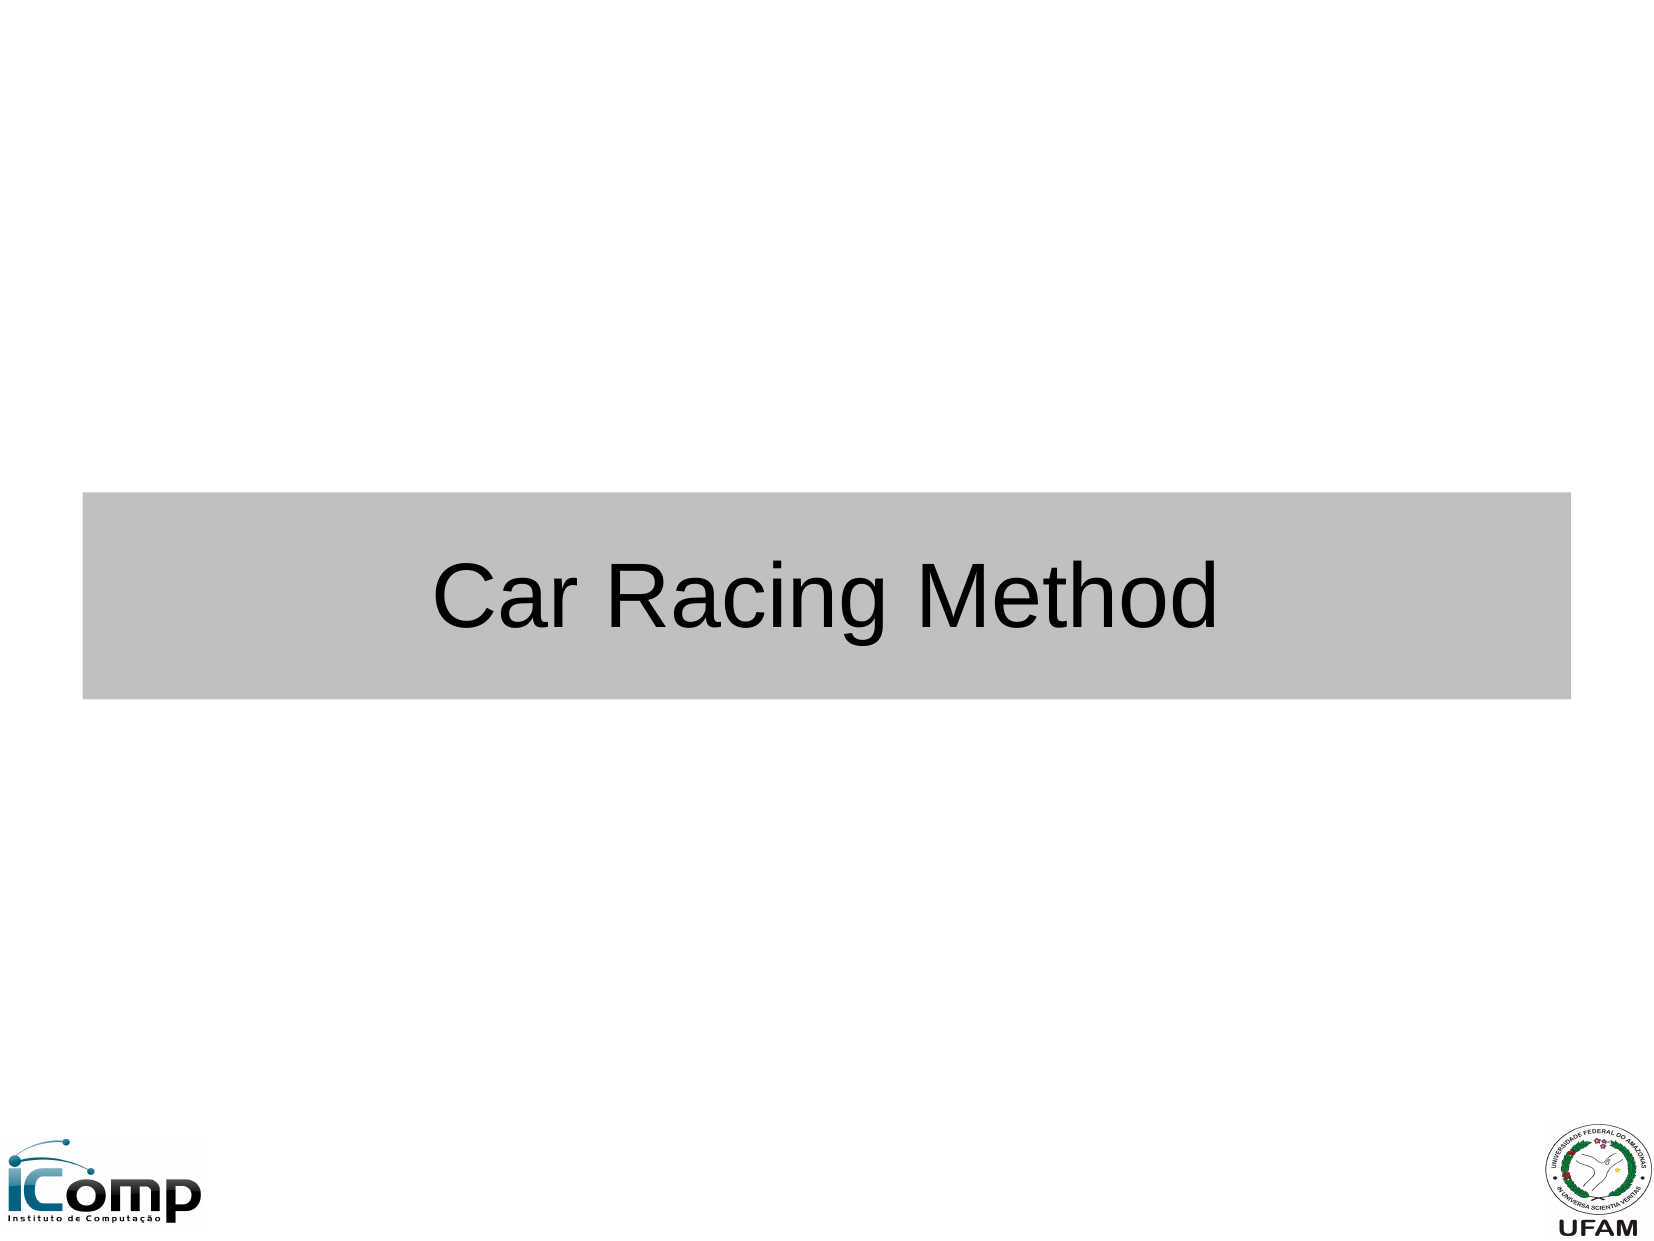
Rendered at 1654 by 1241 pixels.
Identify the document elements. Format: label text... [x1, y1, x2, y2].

title Car Racing Method [82, 492, 1571, 700]
picture [5, 1139, 205, 1226]
picture [1545, 1124, 1652, 1236]
